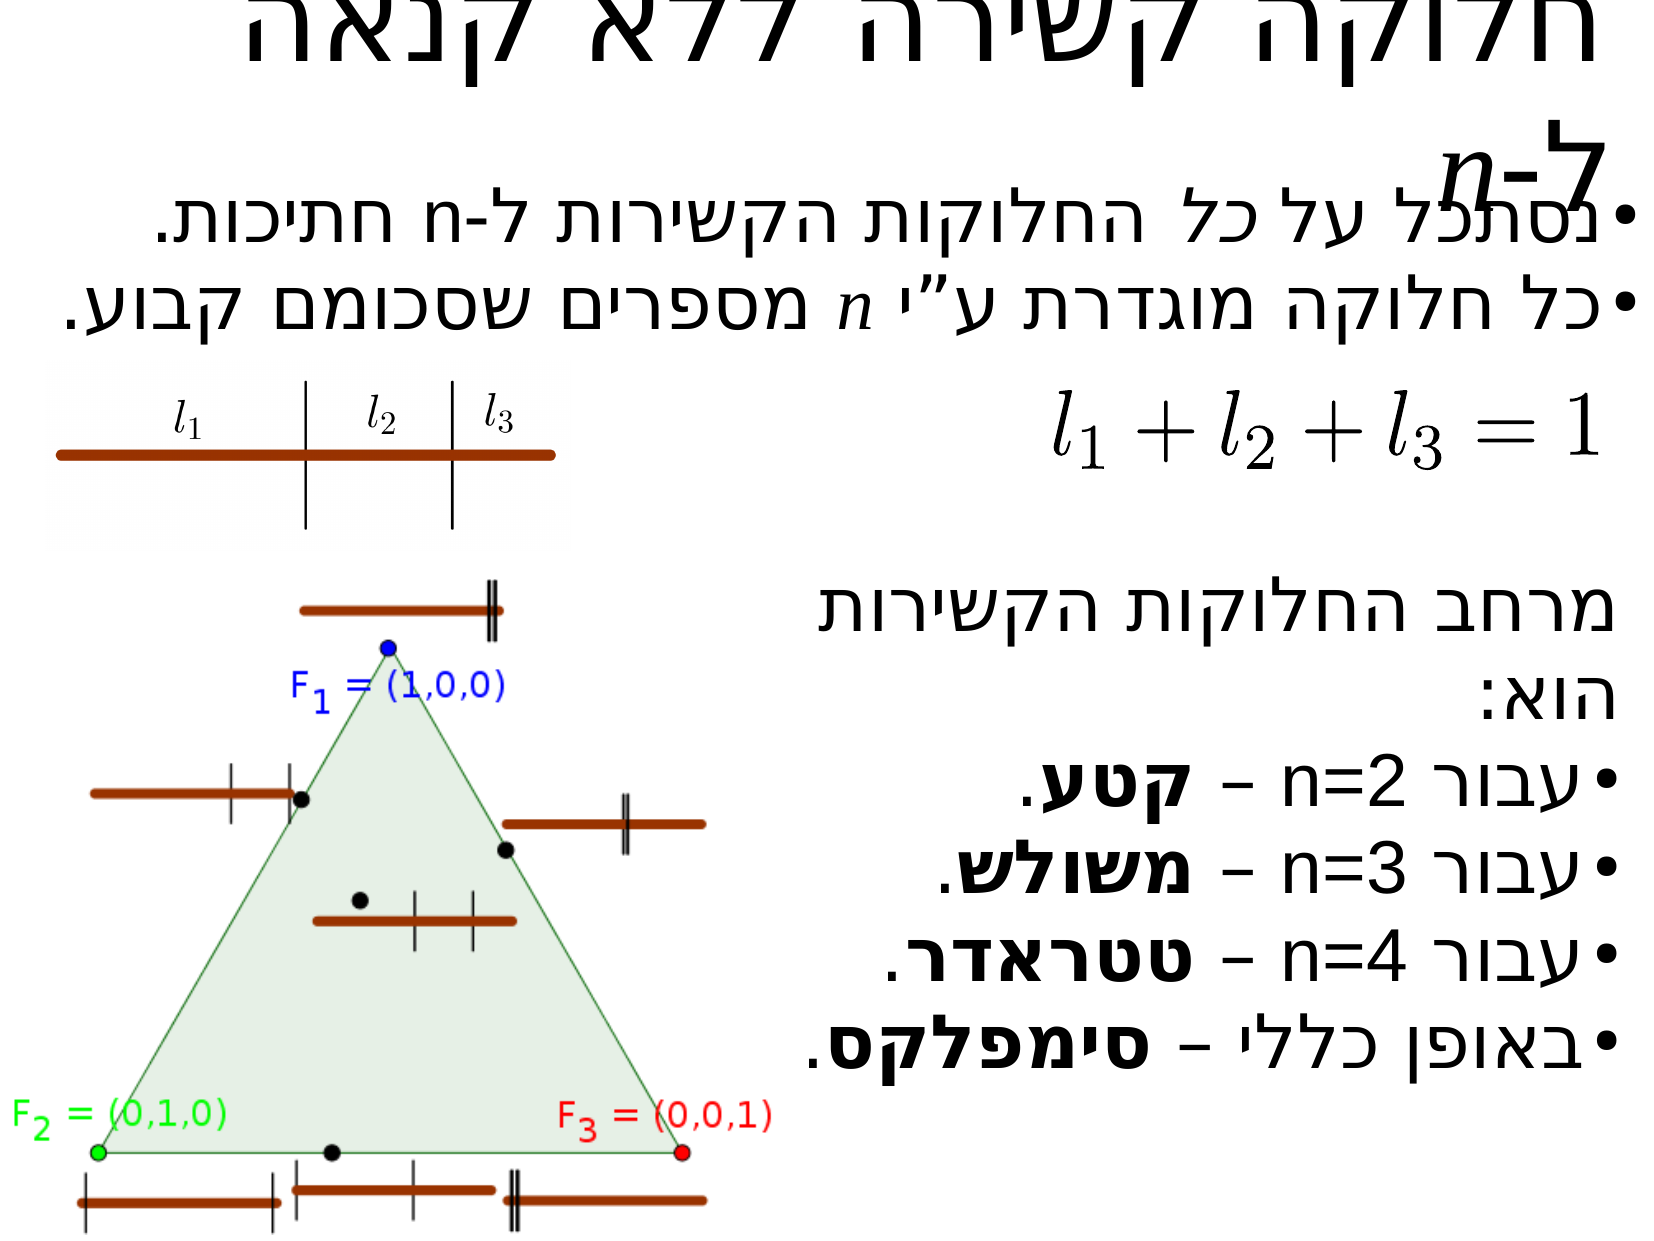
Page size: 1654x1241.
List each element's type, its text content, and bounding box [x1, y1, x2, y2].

text_box מרחב החלוקות הקשירות הוא: עבור n=2 – קטע. עבור n=3 – משולש. עבור n=4 – טטראדר. באופן כללי – סימפלקס. [705, 555, 1636, 1002]
picture [0, 579, 781, 1235]
text_box [1050, 390, 1606, 471]
text_box נסתכל על כל החלוקות הקשירות ל-n חתיכות. כל חלוקה מוגדרת ע”י n מספרים שסכומם קבוע. [0, 165, 1654, 361]
title חלוקה קשירה ללא קנאה ל-n [30, 7, 1654, 165]
picture [45, 360, 571, 551]
